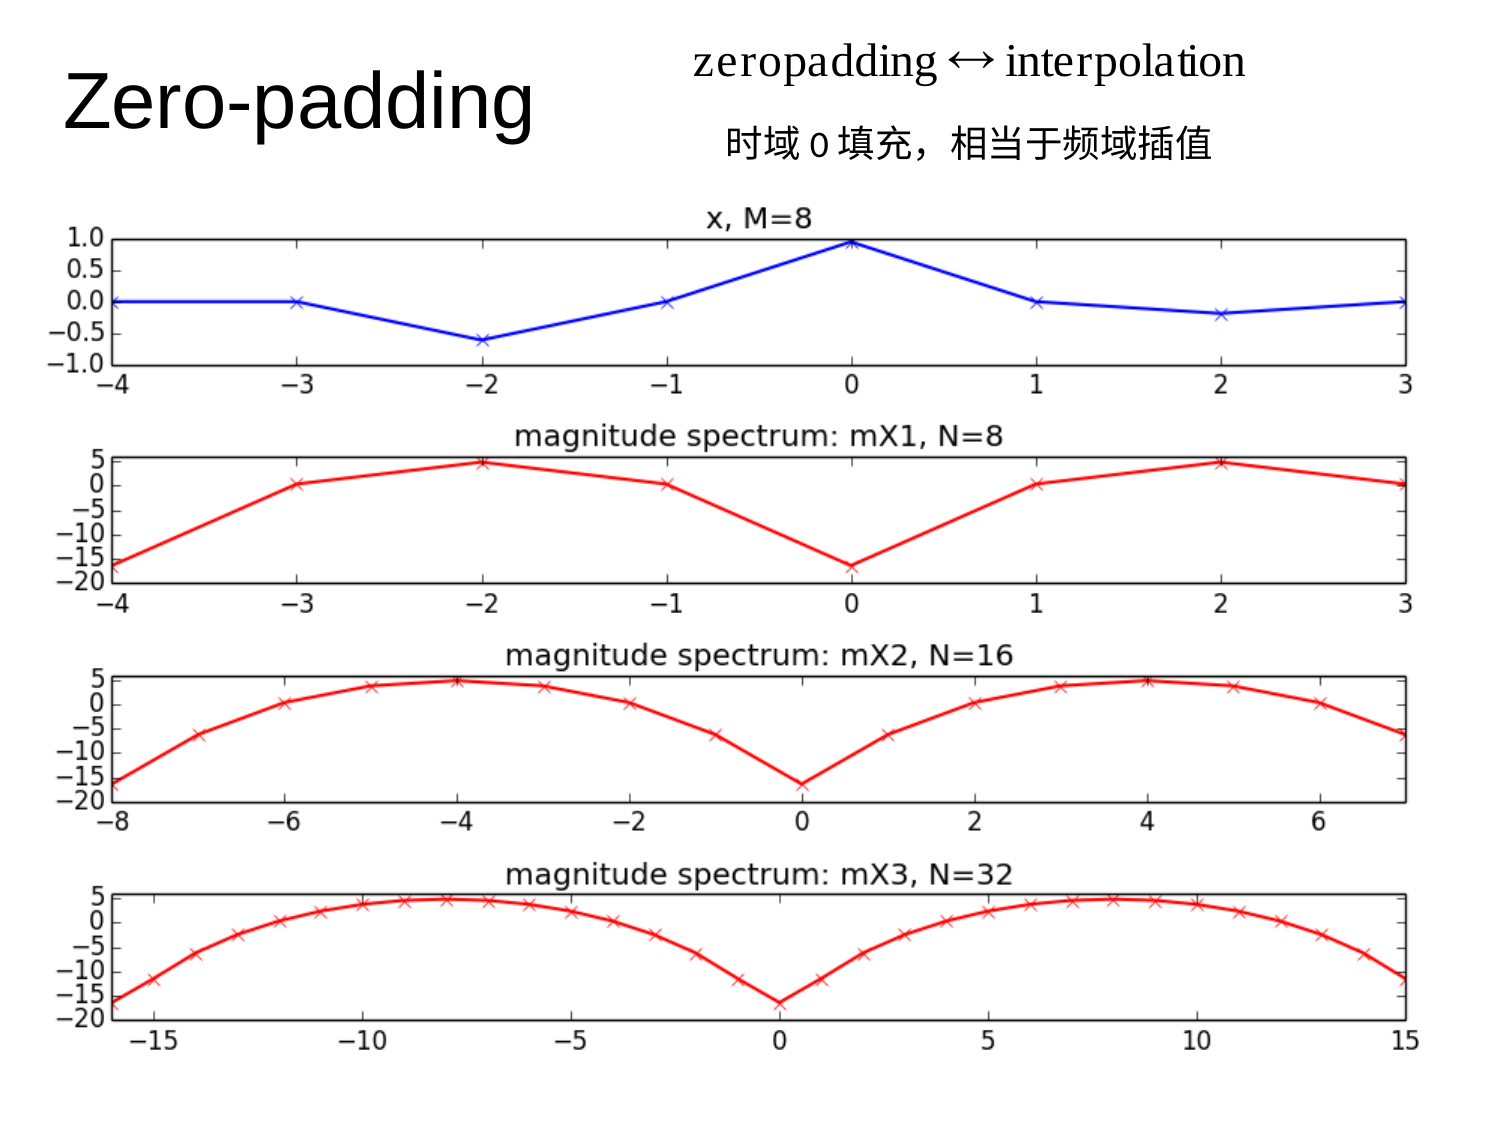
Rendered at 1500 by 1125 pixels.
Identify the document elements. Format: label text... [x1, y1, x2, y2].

picture [685, 33, 1257, 97]
title Zero-padding [63, 21, 1414, 172]
text_box 时域0填充，相当于频域插值 [710, 112, 1215, 174]
picture [20, 179, 1446, 1080]
